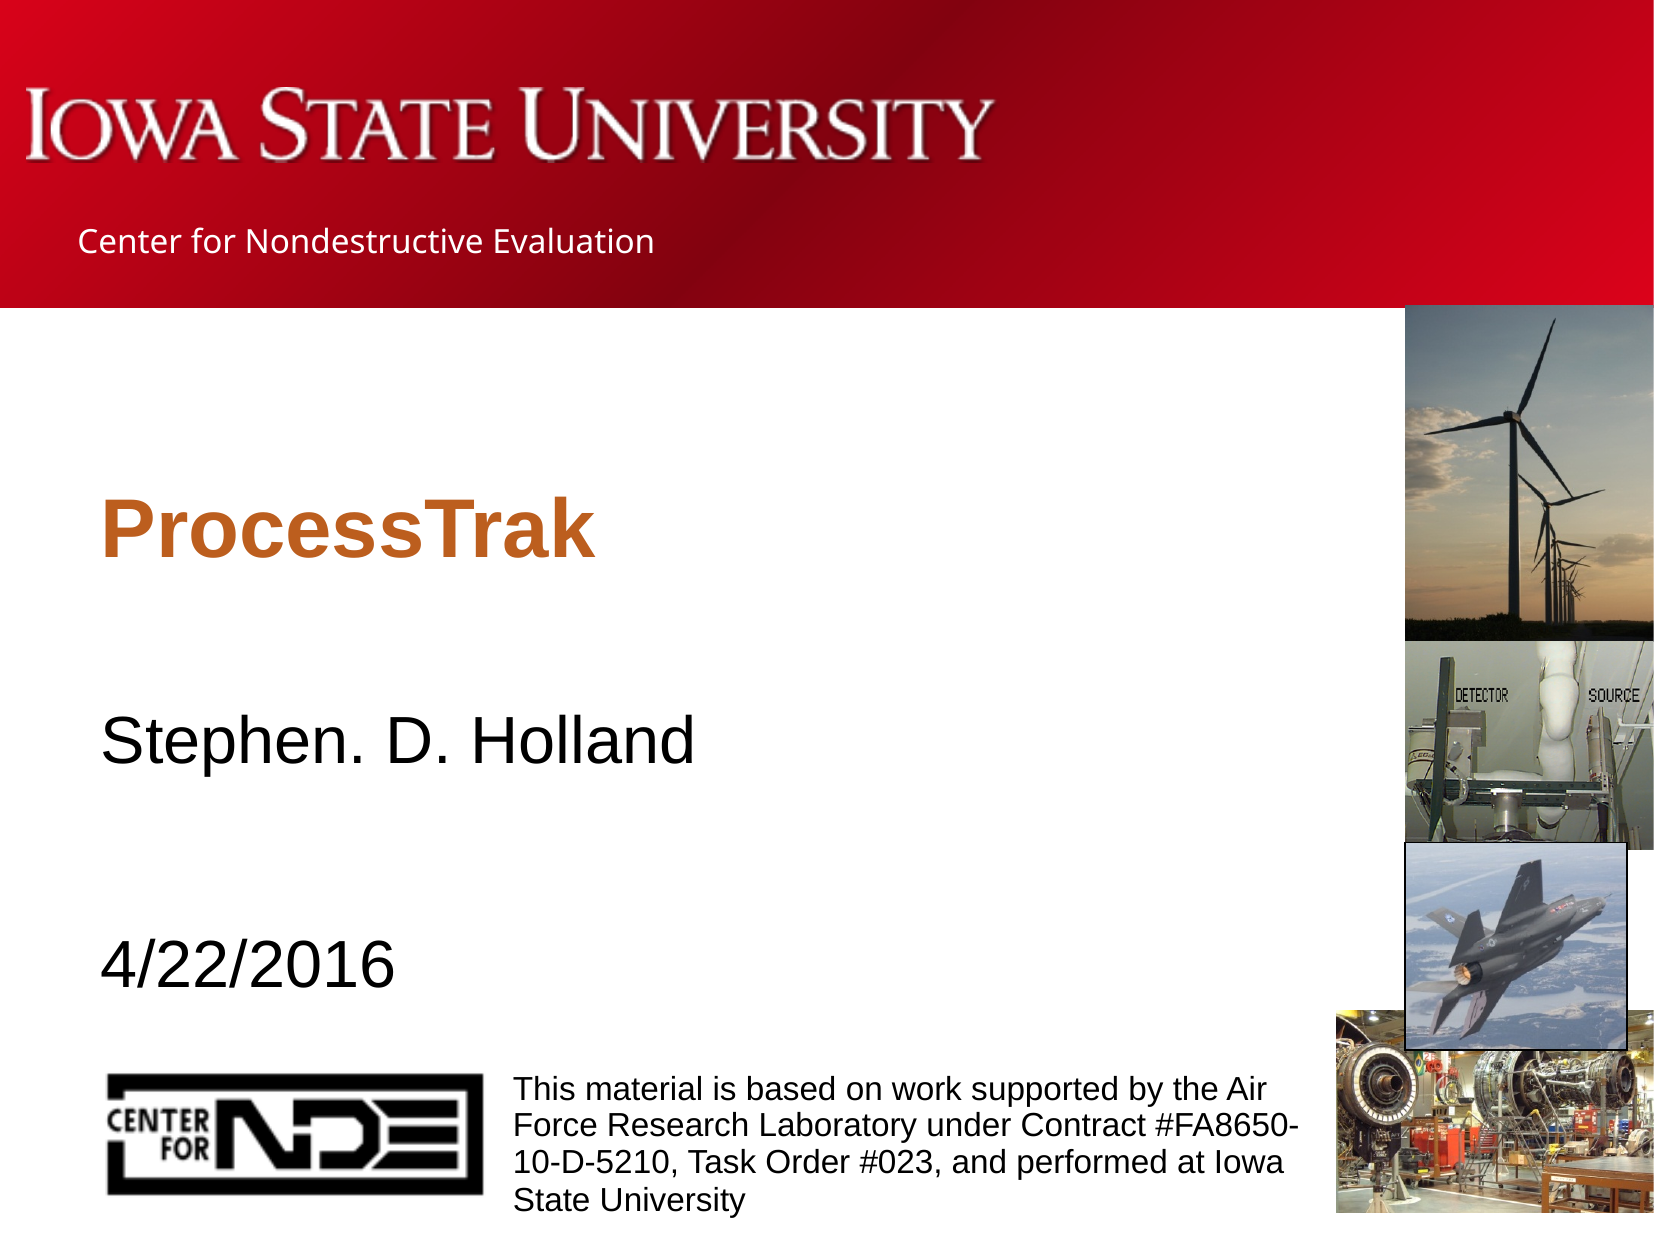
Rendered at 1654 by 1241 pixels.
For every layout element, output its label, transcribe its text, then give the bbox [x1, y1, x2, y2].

picture [1336, 1010, 1654, 1213]
picture [1406, 843, 1626, 1049]
title ProcessTrak [100, 345, 1411, 684]
picture [104, 1070, 488, 1200]
subtitle Stephen. D. Holland 4/22/2016 [100, 684, 1604, 1021]
picture [0, 0, 1654, 850]
text_box This material is based on work supported by the Air Force Research Laboratory under Contract #FA8650-10-D-5210, Task Order #023, and performed at Iowa State University [498, 1062, 1330, 1226]
